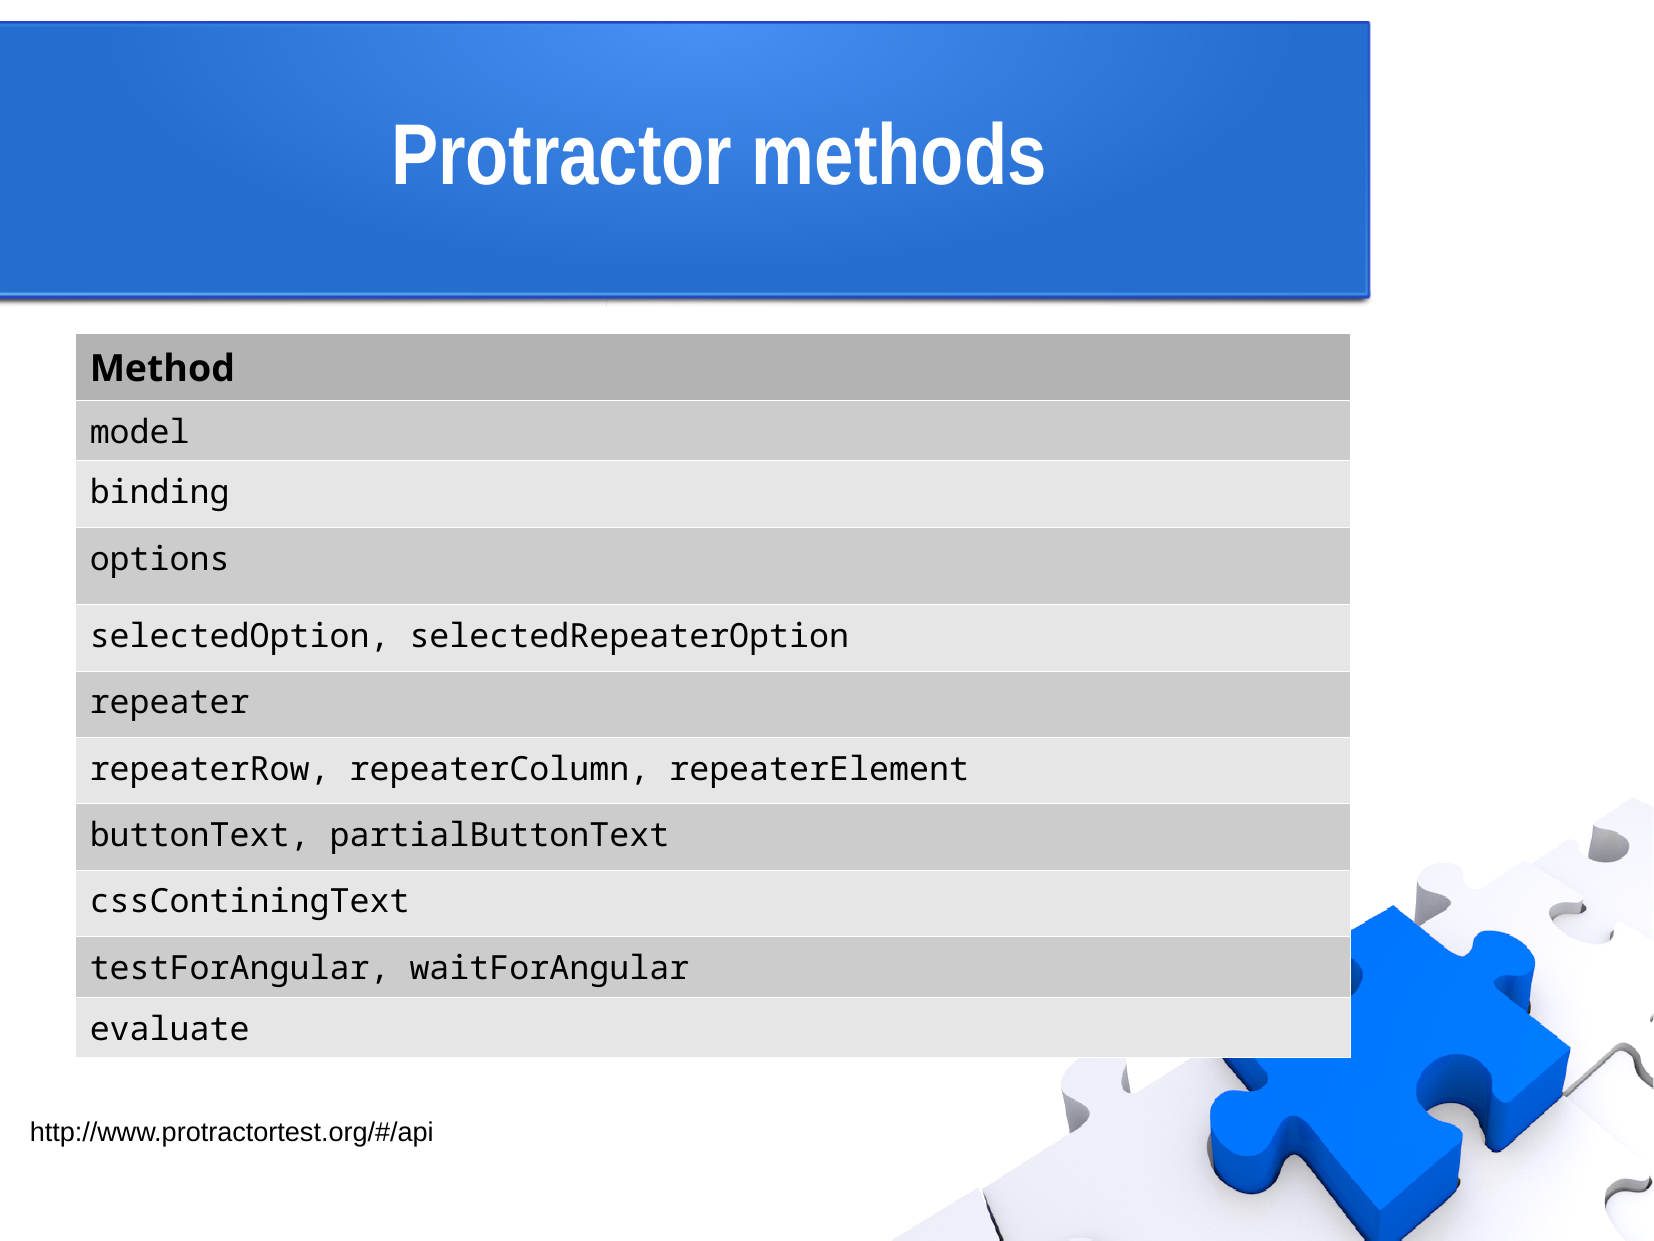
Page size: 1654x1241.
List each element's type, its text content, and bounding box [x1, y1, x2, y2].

table_cell evaluate [76, 998, 1350, 1057]
table_cell testForAngular, waitForAngular [76, 937, 1350, 997]
table_cell cssContiningText [76, 871, 1350, 936]
table_header Method [76, 334, 1350, 400]
table_cell selectedOption, selectedRepeaterOption [76, 605, 1350, 671]
table_cell repeater [76, 672, 1350, 737]
table_cell options [76, 528, 1350, 604]
table_cell binding [76, 461, 1350, 527]
picture [872, 655, 1654, 1241]
table_cell repeaterRow, repeaterColumn, repeaterElement [76, 738, 1350, 803]
picture [0, 21, 1375, 307]
table_cell model [76, 401, 1350, 460]
title Protractor methods [82, 49, 1356, 257]
table_cell buttonText, partialButtonText [76, 804, 1350, 870]
text_box http://www.protractortest.org/#/api [15, 1109, 1161, 1156]
